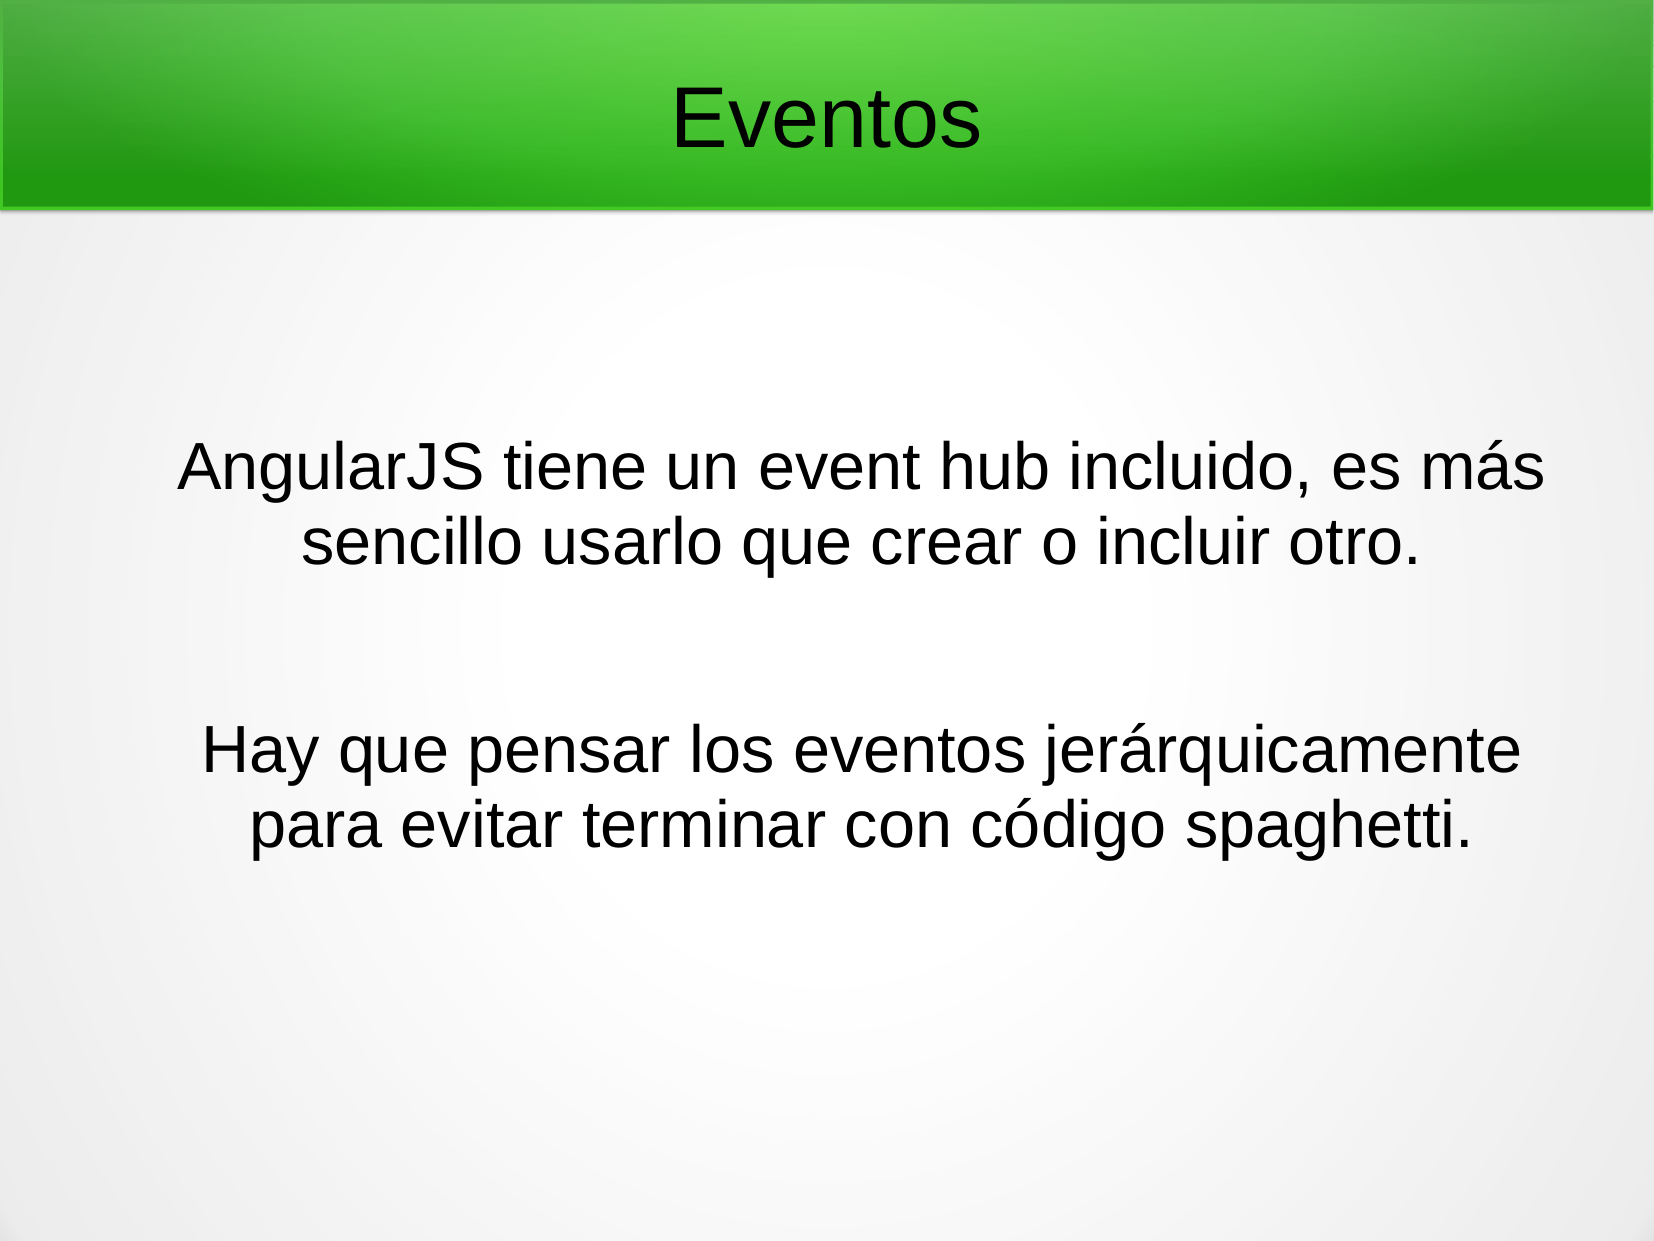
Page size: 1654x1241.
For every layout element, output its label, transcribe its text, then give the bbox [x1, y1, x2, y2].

title Eventos [82, 47, 1571, 189]
list AngularJS tiene un event hub incluido, es más sencillo usarlo que crear o incluir otro. Hay que pensar los eventos jerárquicamente para evitar terminar con código spaghetti. [82, 429, 1571, 895]
